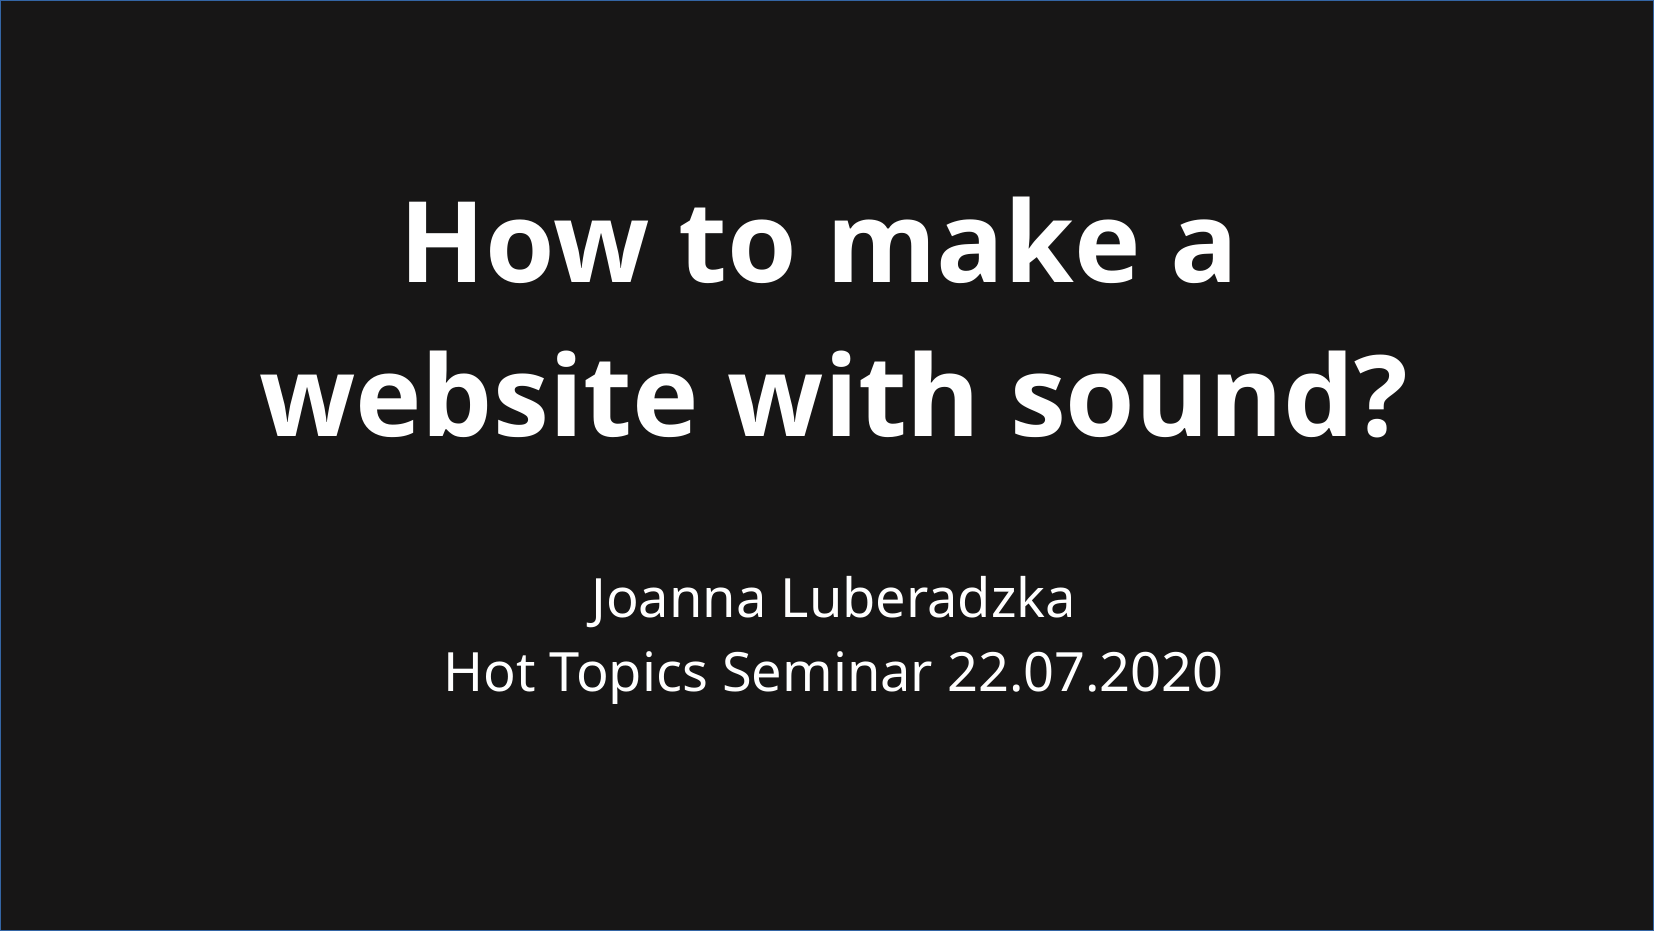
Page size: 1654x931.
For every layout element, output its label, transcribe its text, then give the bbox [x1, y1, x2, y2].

subtitle How to make a website with sound? Joanna Luberadzka Hot Topics Seminar 22.07.2020 [90, 165, 1579, 706]
